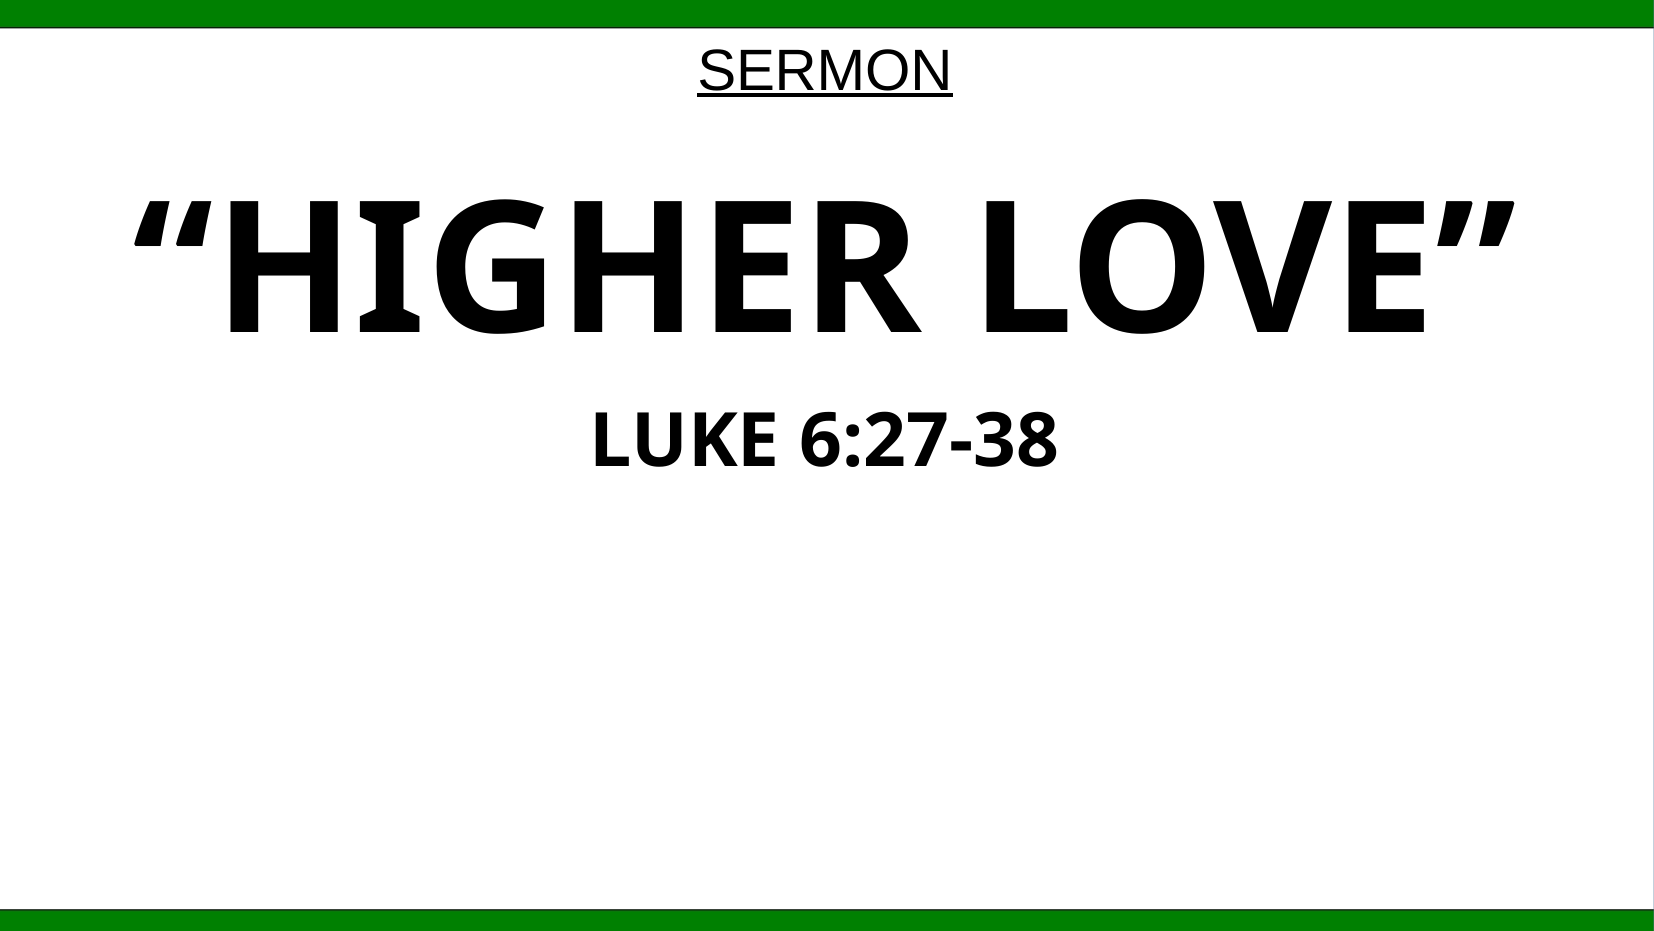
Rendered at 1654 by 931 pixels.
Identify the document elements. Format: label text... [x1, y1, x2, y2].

text_box SERMON “HIGHER LOVE” LUKE 6:27-38 [60, 30, 1591, 488]
picture [0, 0, 1654, 931]
